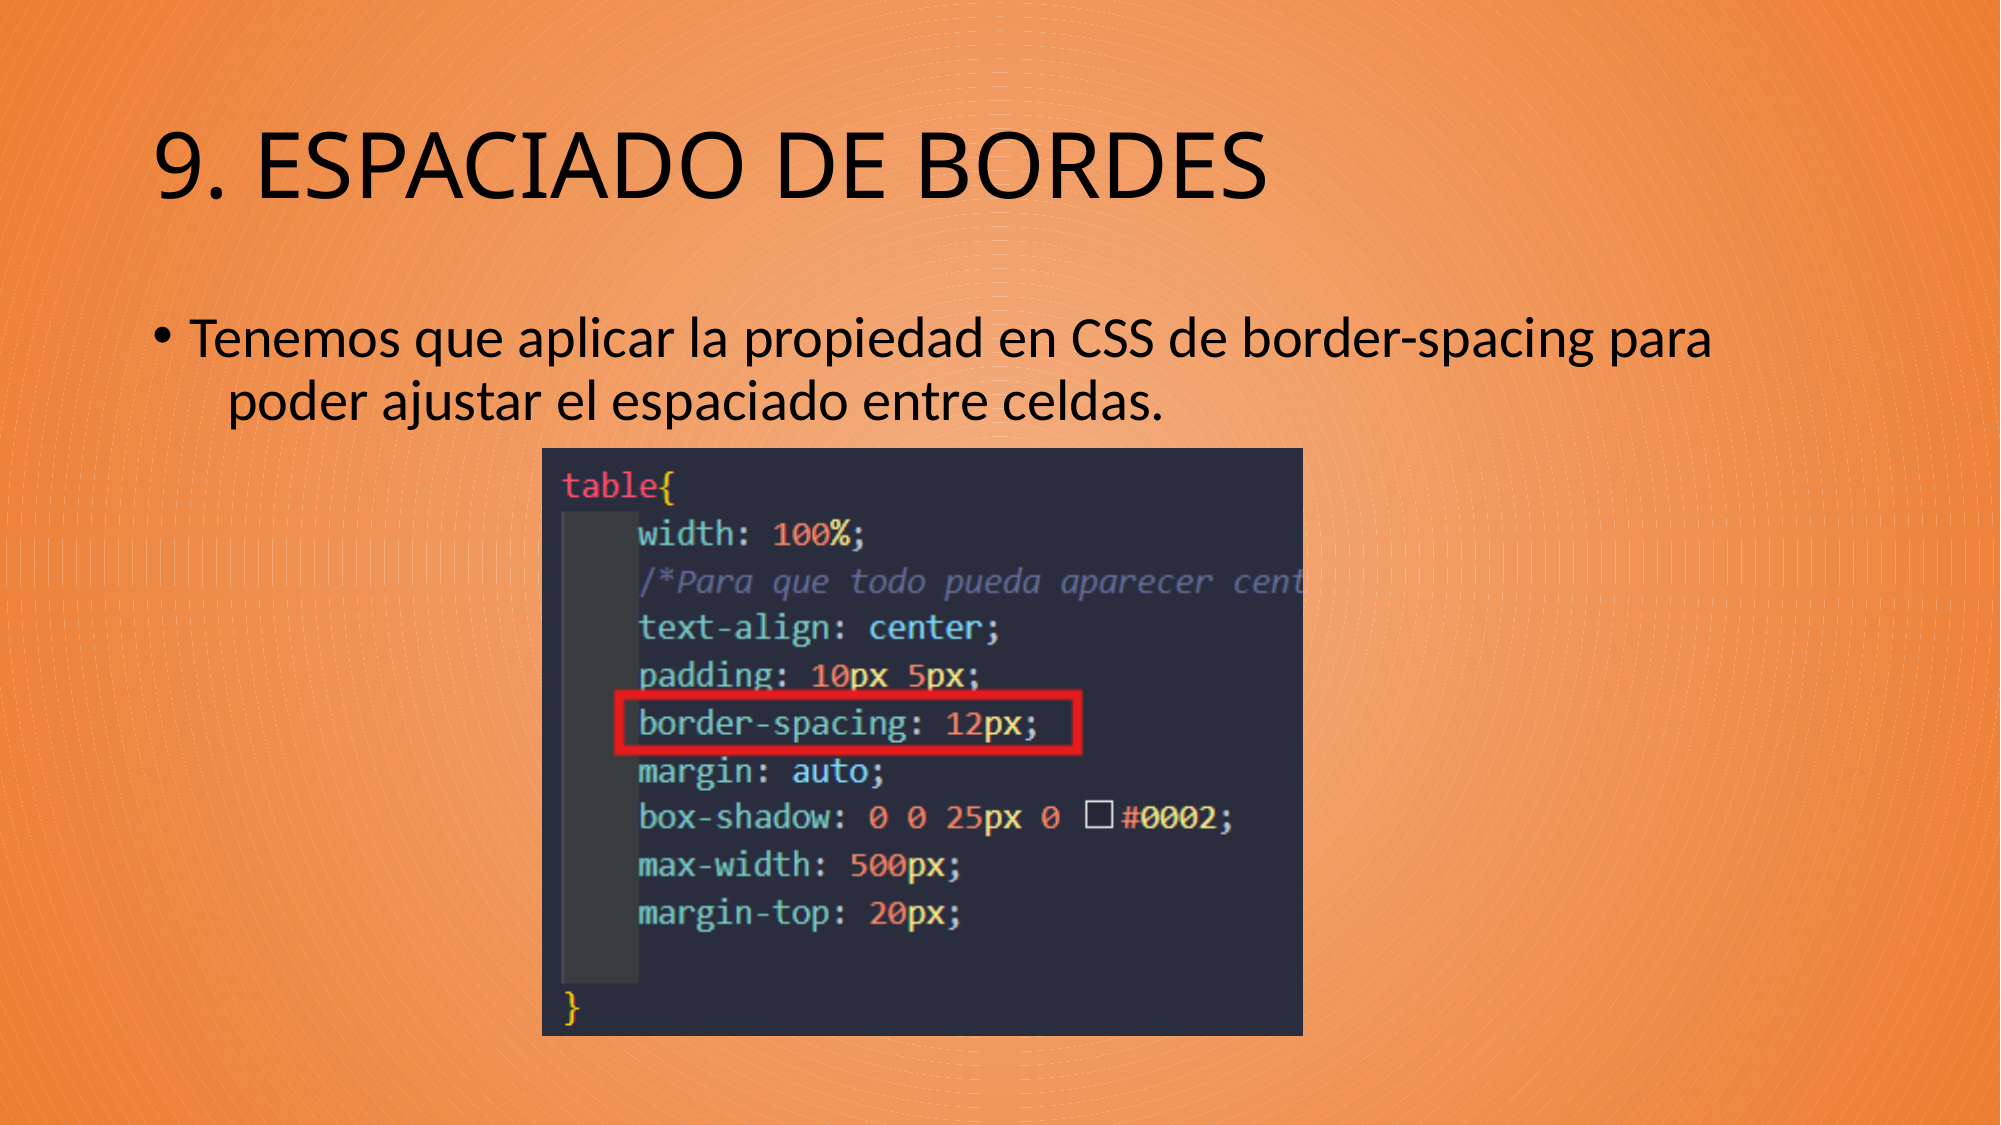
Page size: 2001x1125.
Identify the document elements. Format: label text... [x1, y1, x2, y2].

picture [542, 448, 1303, 1036]
title 9. ESPACIADO DE BORDES [137, 59, 1863, 278]
list Tenemos que aplicar la propiedad en CSS de border-spacing para poder ajustar el espaciado entre celdas. [137, 299, 1863, 1014]
